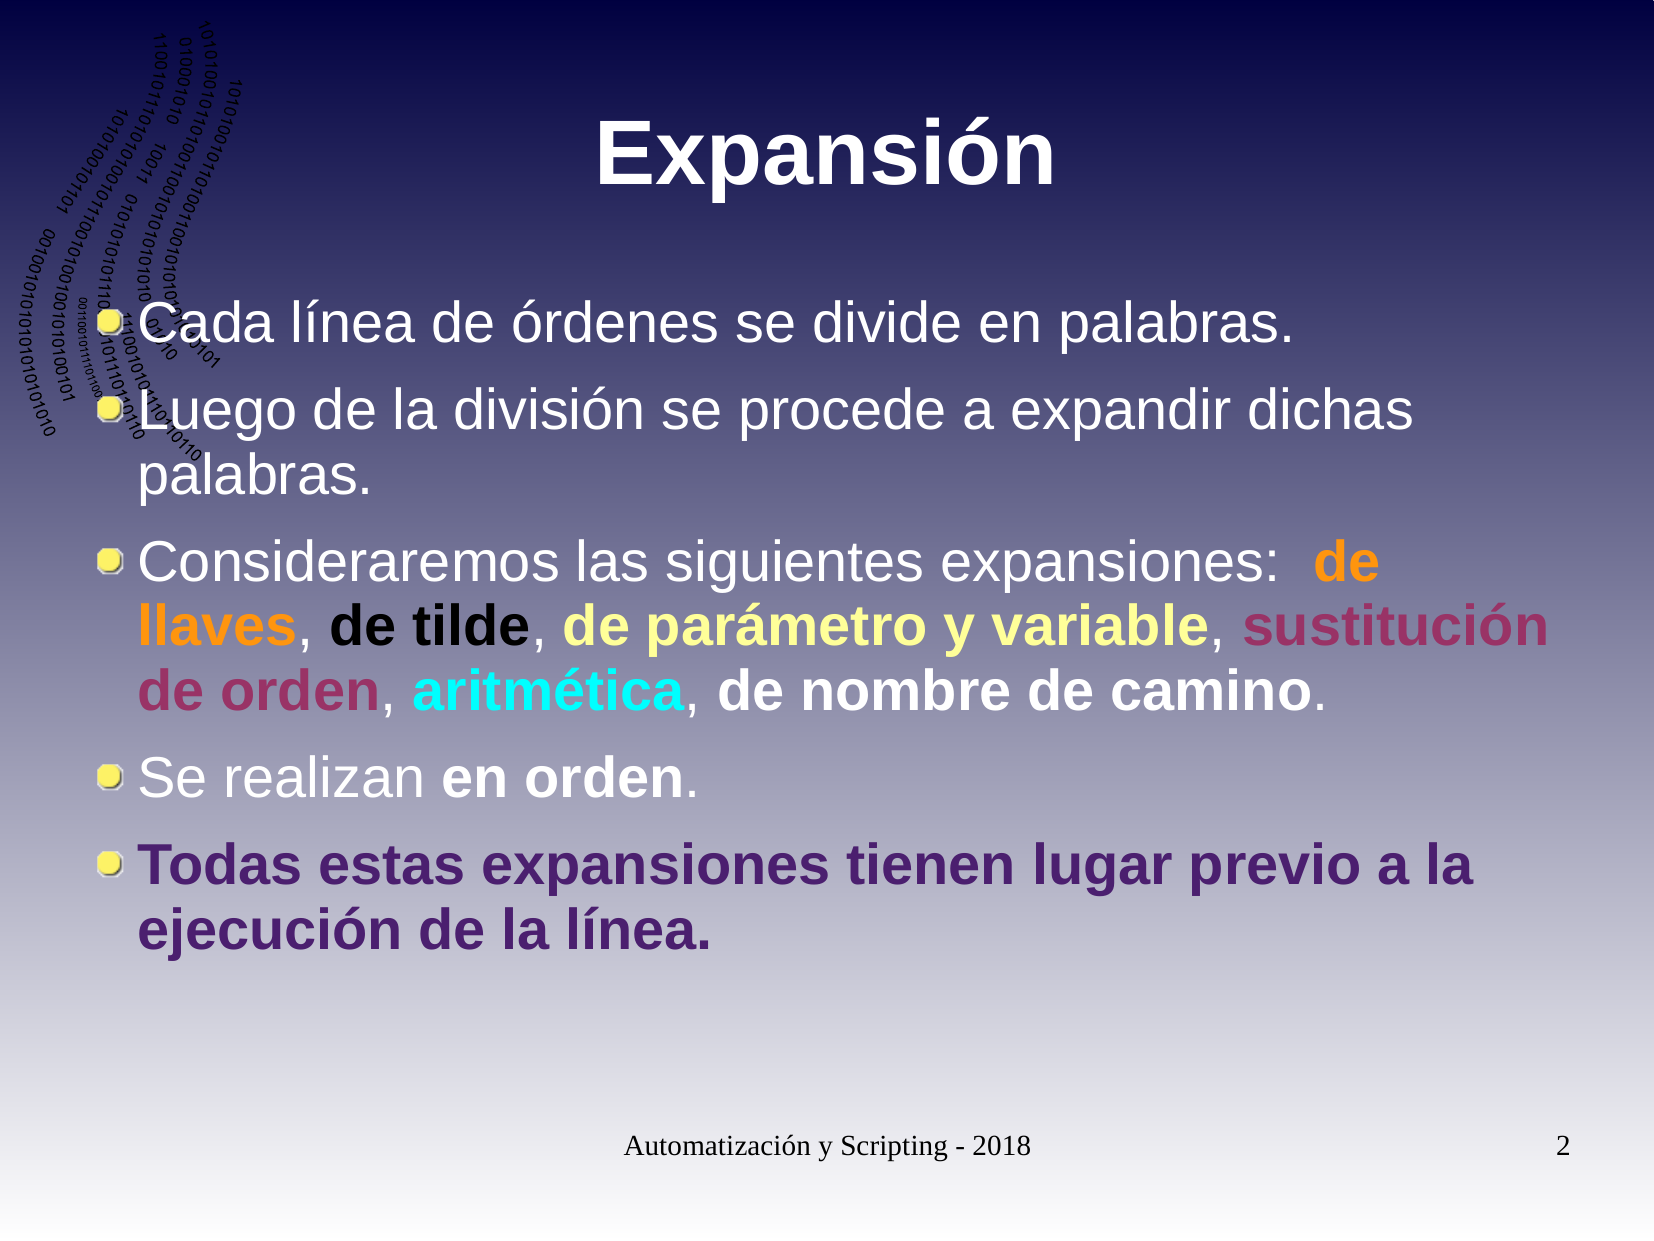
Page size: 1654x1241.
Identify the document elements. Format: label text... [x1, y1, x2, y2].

picture [18, 20, 243, 461]
title Expansión [82, 49, 1571, 257]
list Cada línea de órdenes se divide en palabras. Luego de la división se procede a expandir dichas palabras. Consideraremos las siguientes expansiones: de llaves, de tilde, de parámetro y variable, sustitución de orden, aritmética, de nombre de camino. Se realizan en orden. Todas estas expansiones tienen lugar previo a la ejecución de la línea. [82, 290, 1571, 1010]
